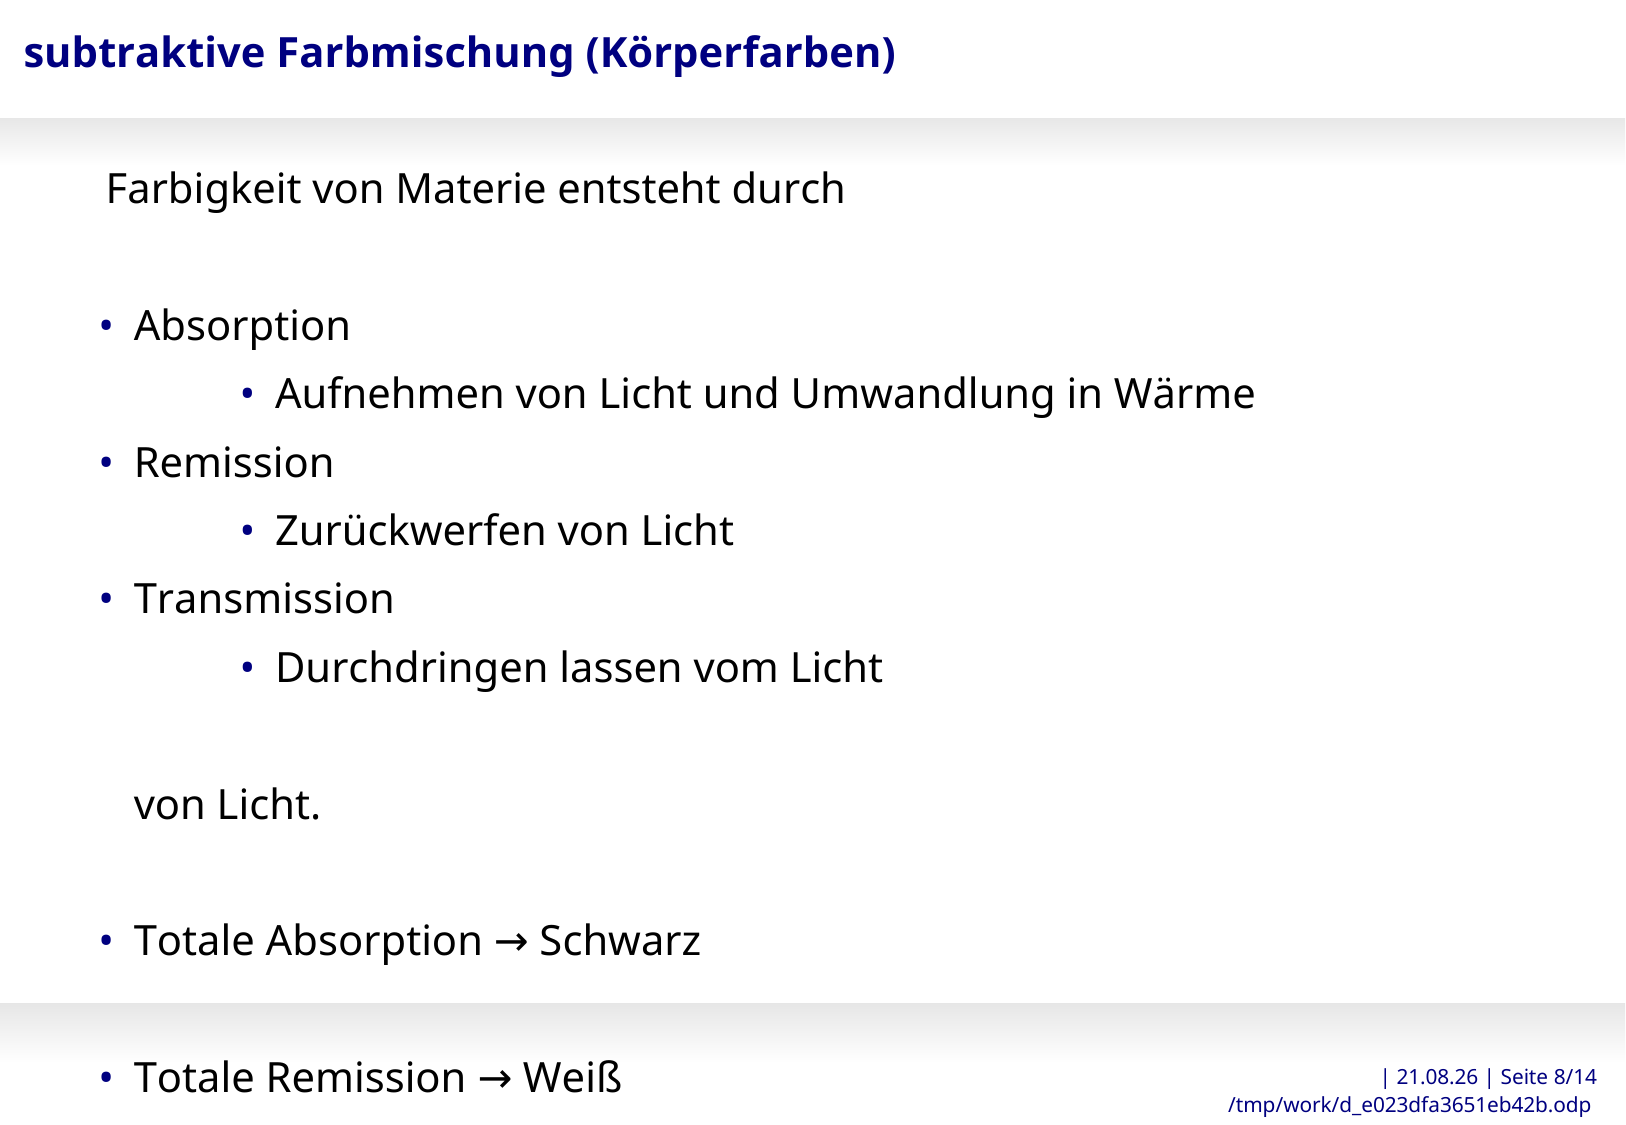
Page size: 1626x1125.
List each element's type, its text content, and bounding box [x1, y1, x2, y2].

title subtraktive Farbmischung (Körperfarben) [23, 11, 1600, 130]
list Farbigkeit von Materie entsteht durch Absorption Aufnehmen von Licht und Umwandlung in Wärme Remission Zurückwerfen von Licht Transmission Durchdringen lassen vom Licht von Licht. Totale Absorption → Schwarz Totale Remission → Weiß Da man die Menge des zurückgeworfenen Lichtes reduziert, ergibt sich die Bezeichnung subtraktive Farbmischung. [23, 147, 1588, 985]
